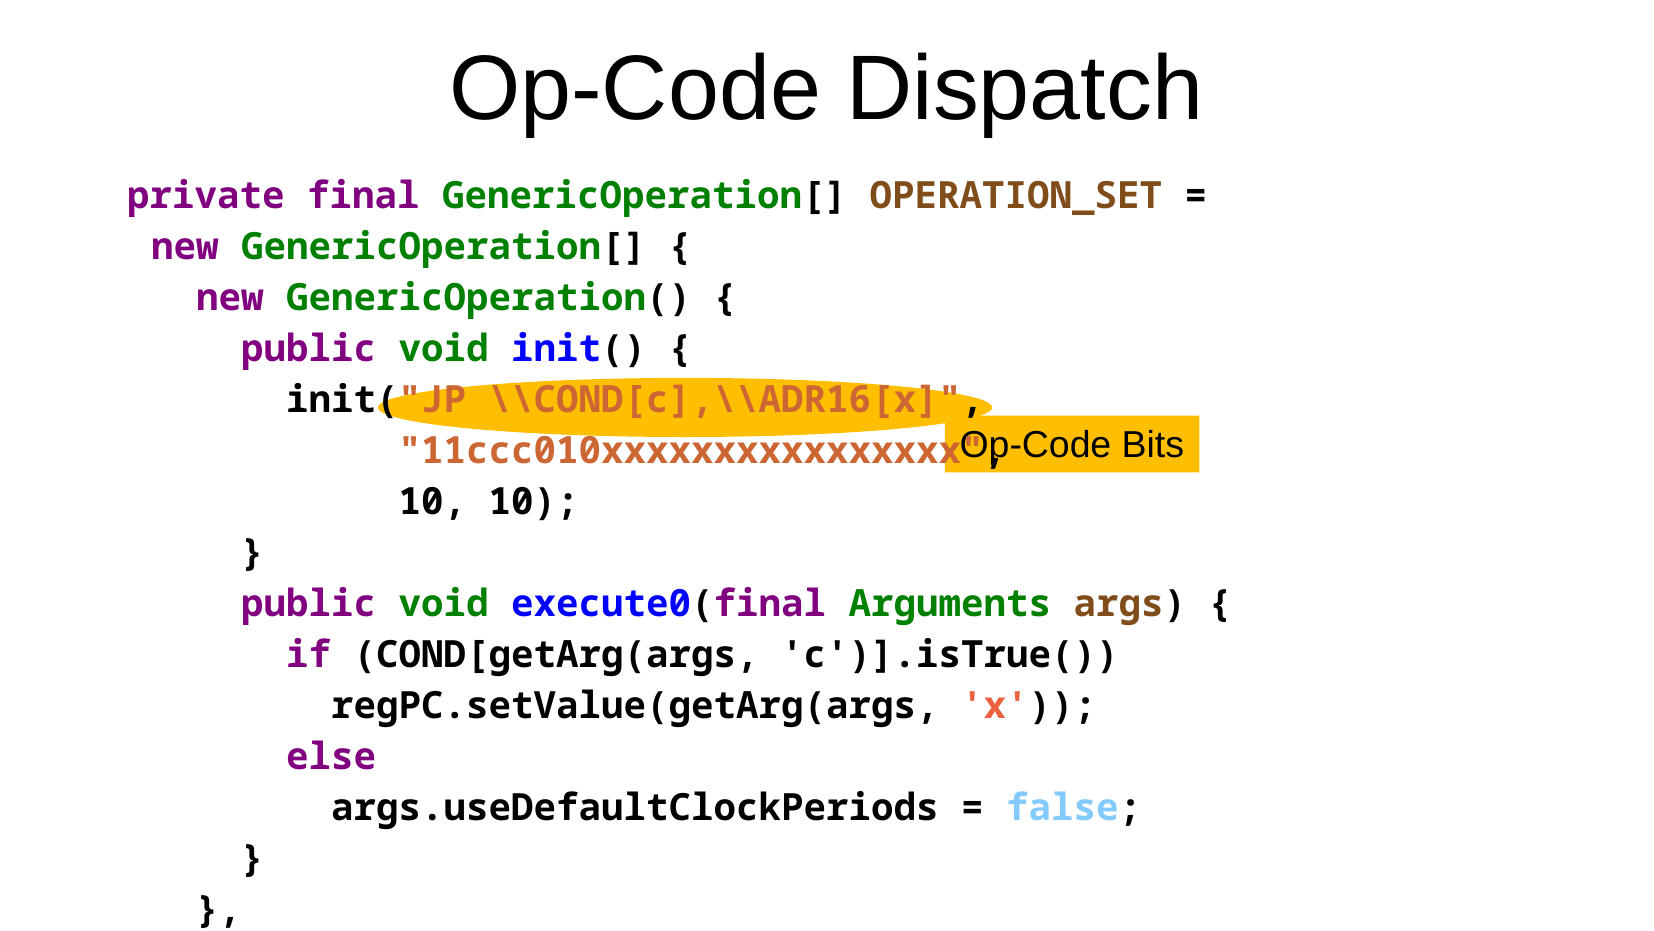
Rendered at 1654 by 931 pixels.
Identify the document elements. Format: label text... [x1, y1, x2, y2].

table_header private final GenericOperation[] OPERATION_SET = new GenericOperation[] { new GenericOperation() { public void init() { init("JP \\COND[c],\\ADR16[x]", "11ccc010xxxxxxxxxxxxxxxx", 10, 10); } public void execute0(final Arguments args) { if (COND[getArg(args, 'c')].isTrue()) regPC.setValue(getArg(args, 'x')); else args.useDefaultClockPeriods = false; } }, … } [92, 161, 1579, 931]
title Op-Code Dispatch [82, 10, 1571, 166]
